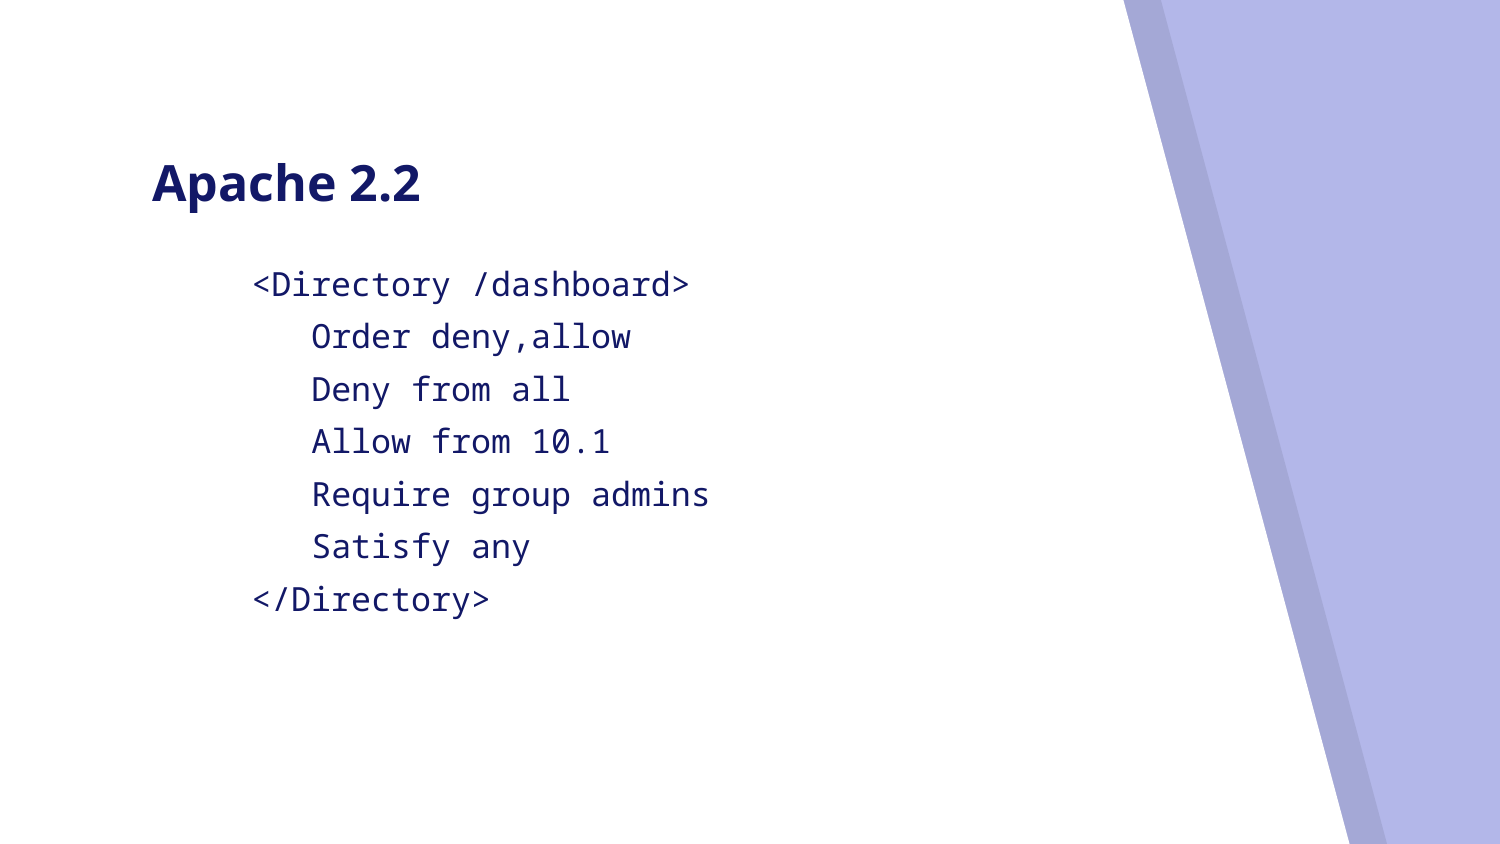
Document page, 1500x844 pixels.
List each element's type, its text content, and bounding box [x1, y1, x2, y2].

list <Directory /dashboard> Order deny,allow Deny from all Allow from 10.1 Require group admins Satisfy any </Directory> [236, 248, 827, 497]
title Apache 2.2 [137, 146, 1276, 227]
